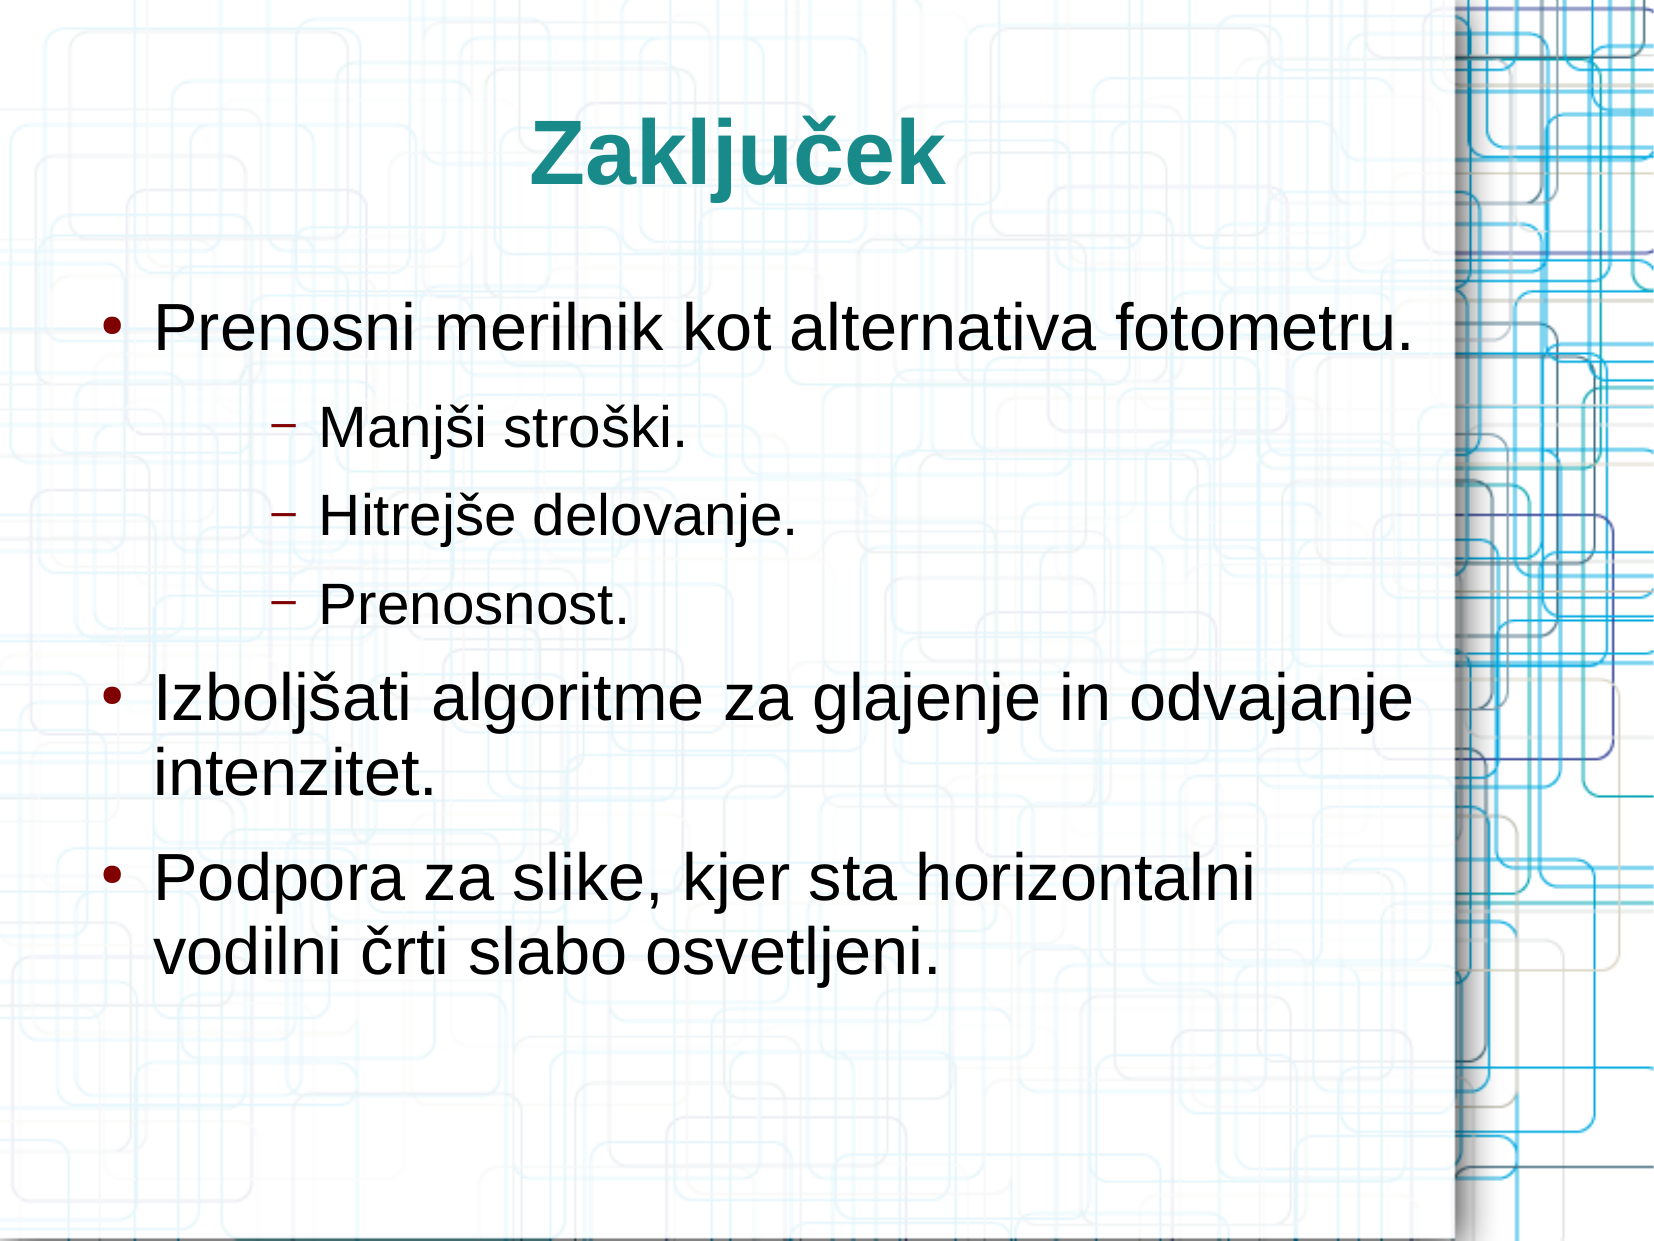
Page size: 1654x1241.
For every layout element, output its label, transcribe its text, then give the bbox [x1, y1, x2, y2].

picture [0, 0, 1654, 1241]
title Zaključek [59, 49, 1418, 257]
list Prenosni merilnik kot alternativa fotometru. Manjši stroški. Hitrejše delovanje. Prenosnost. Izboljšati algoritme za glajenje in odvajanje intenzitet. Podpora za slike, kjer sta horizontalni vodilni črti slabo osvetljeni. [82, 290, 1418, 995]
